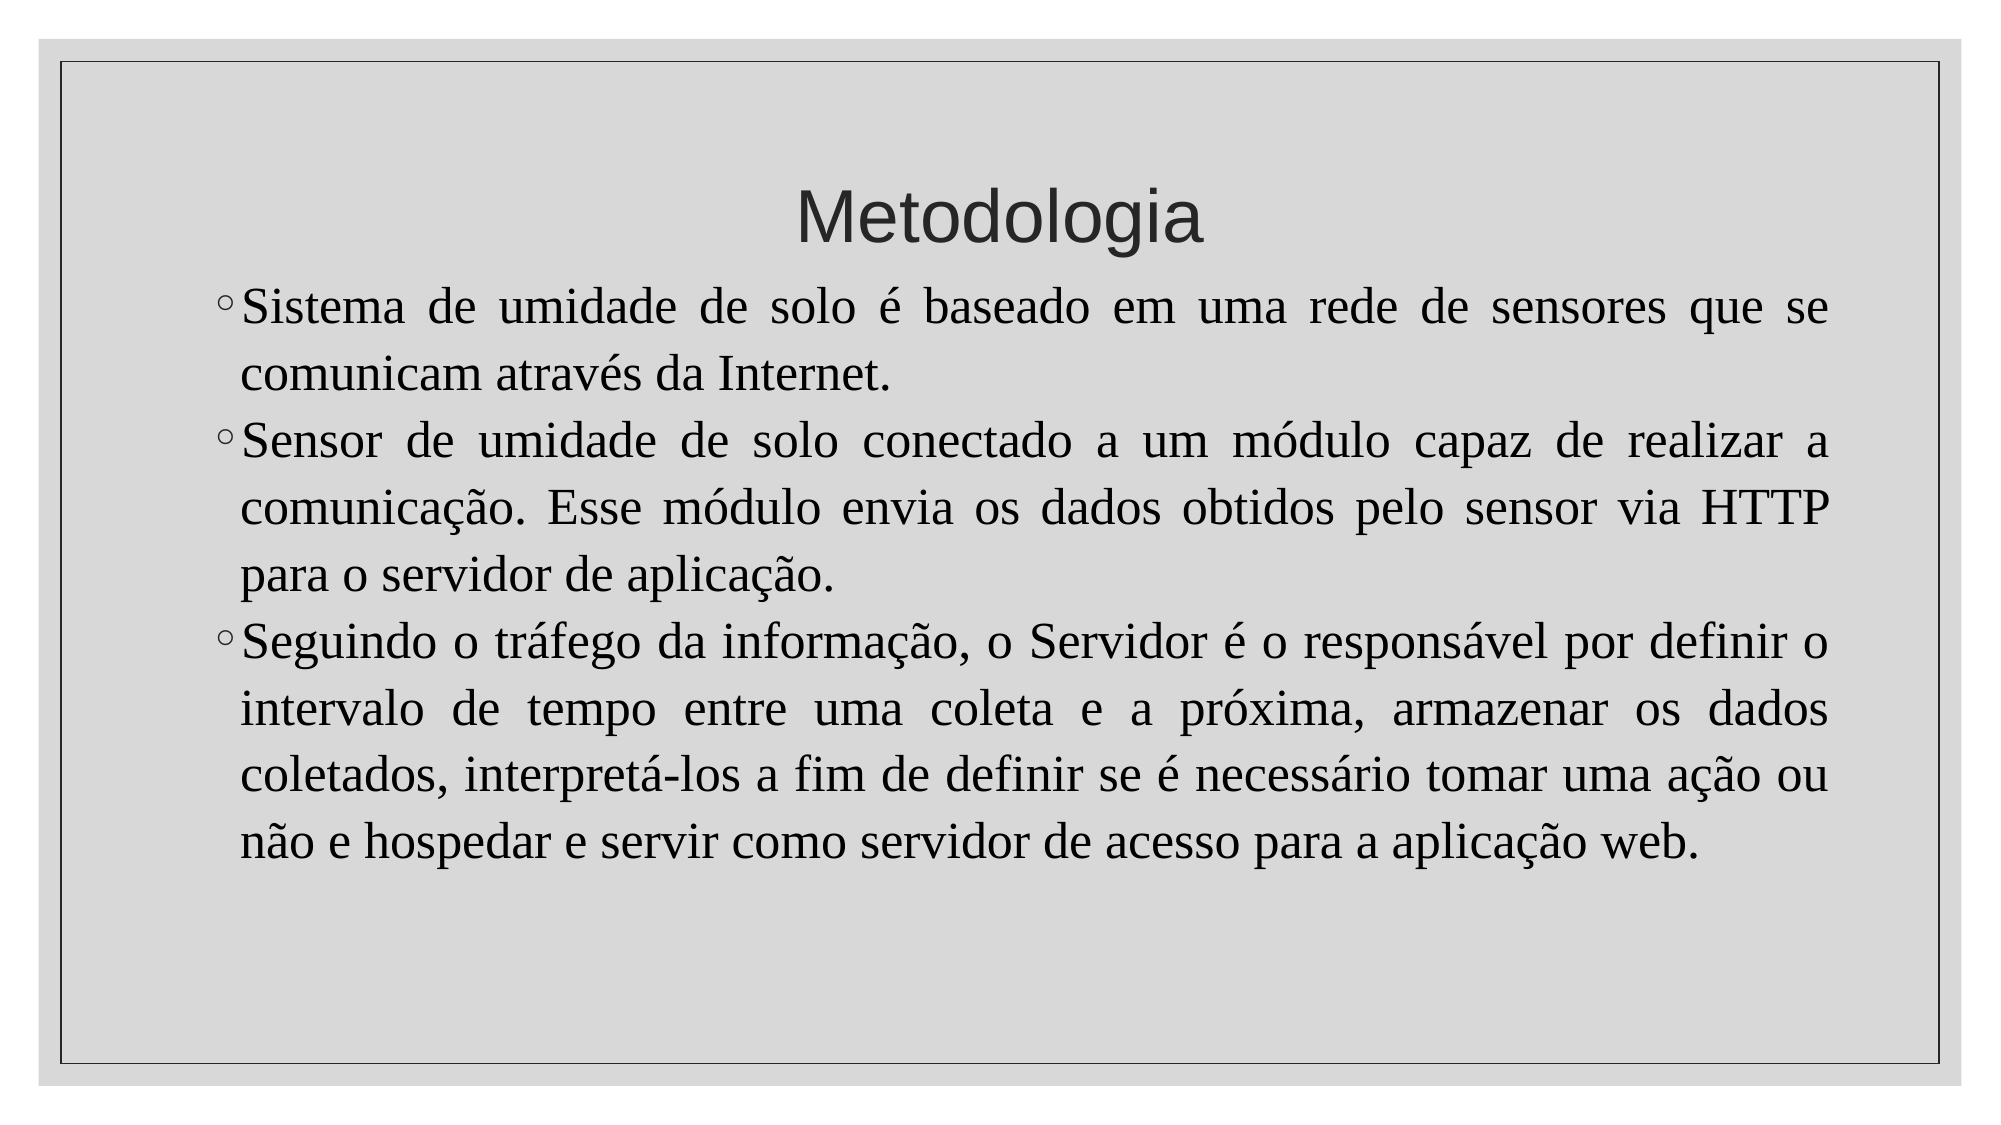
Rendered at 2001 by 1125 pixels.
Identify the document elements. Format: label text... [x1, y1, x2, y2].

title Metodologia [174, 105, 1825, 331]
list Sistema de umidade de solo é baseado em uma rede de sensores que se comunicam através da Internet. Sensor de umidade de solo conectado a um módulo capaz de realizar a comunicação. Esse módulo envia os dados obtidos pelo sensor via HTTP para o servidor de aplicação. Seguindo o tráfego da informação, o Servidor é o responsável por definir o intervalo de tempo entre uma coleta e a próxima, armazenar os dados coletados, interpretá-los a fim de definir se é necessário tomar uma ação ou não e hospedar e servir como servidor de acesso para a aplicação web. [195, 259, 1846, 1028]
